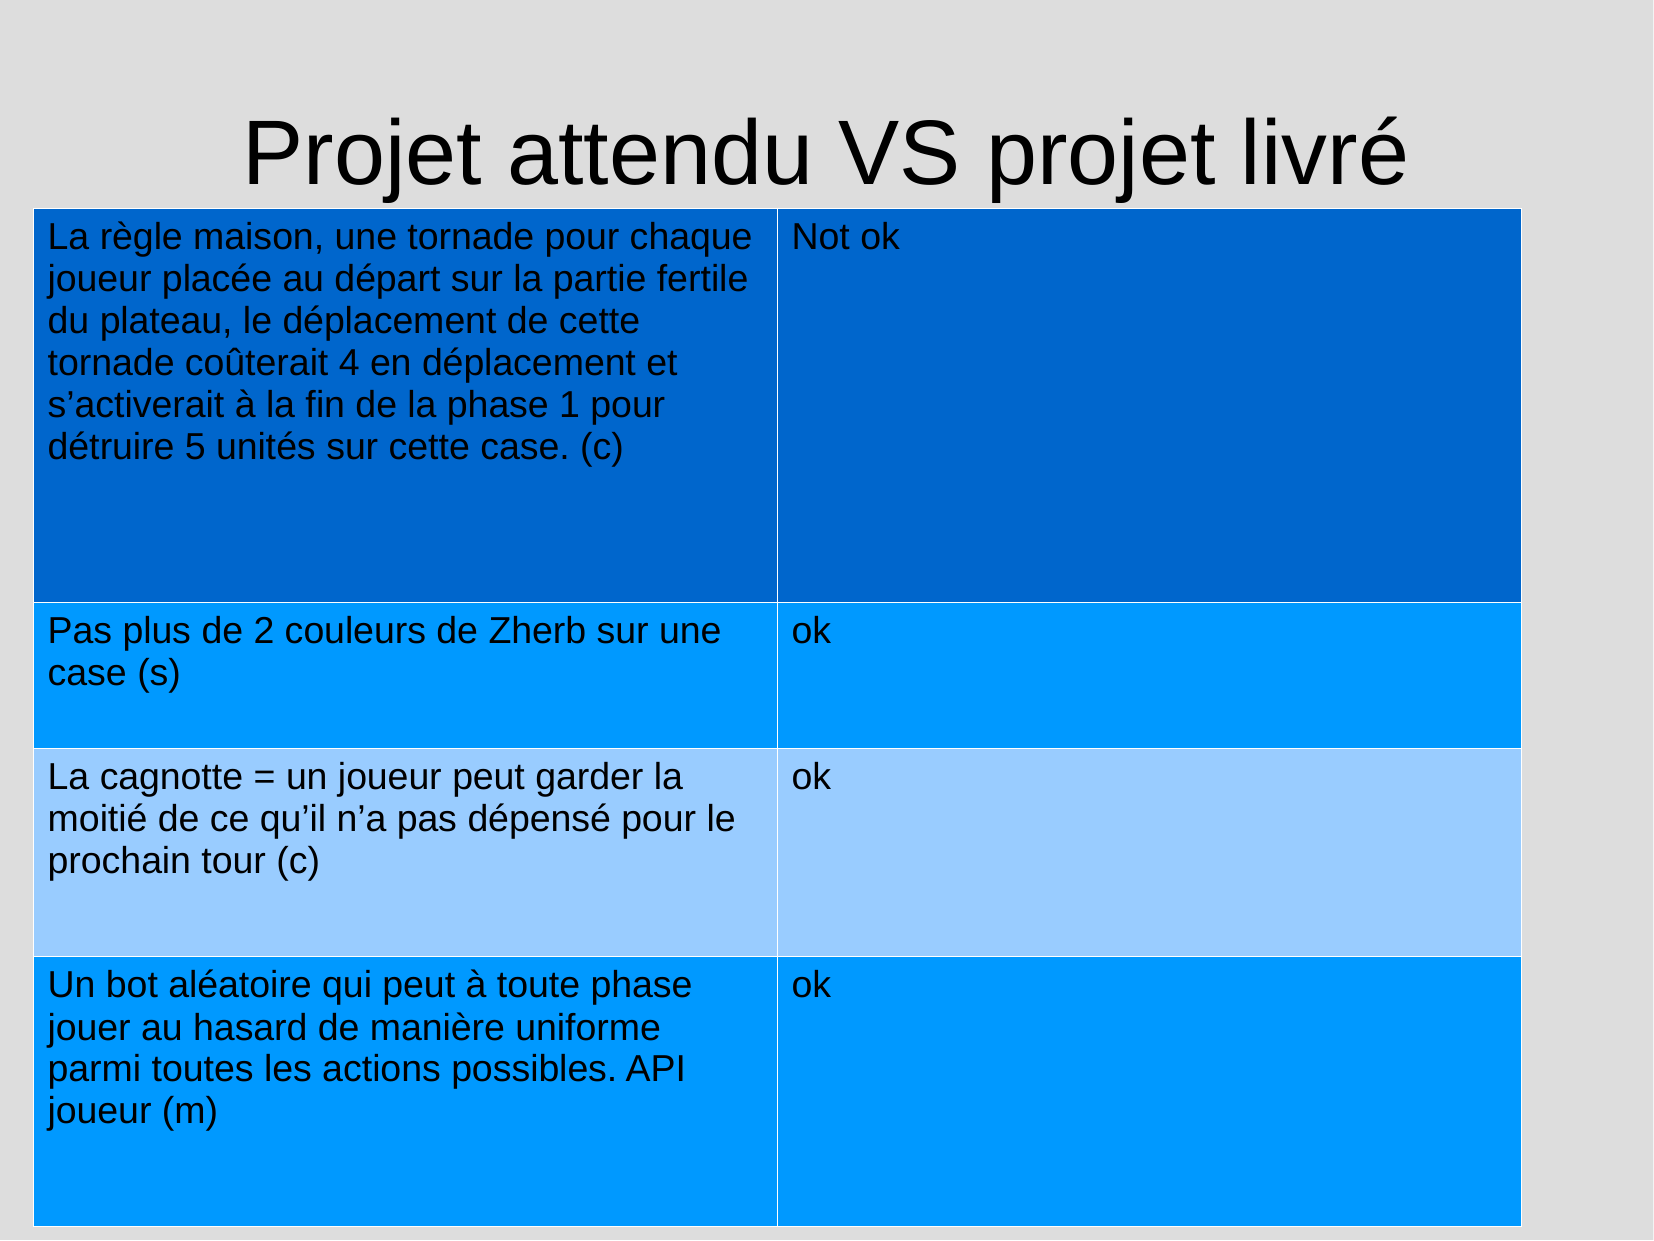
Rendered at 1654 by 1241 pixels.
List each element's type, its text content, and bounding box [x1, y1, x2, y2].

table_header Not ok [778, 209, 1521, 602]
table_cell Pas plus de 2 couleurs de Zherb sur une case (s) [34, 603, 777, 748]
table_cell Un bot aléatoire qui peut à toute phase jouer au hasard de manière uniforme parmi toutes les actions possibles. API joueur (m) [34, 957, 777, 1226]
title Projet attendu VS projet livré [82, 49, 1571, 257]
table_cell ok [778, 603, 1521, 748]
table_cell ok [778, 957, 1521, 1226]
table_header La règle maison, une tornade pour chaque joueur placée au départ sur la partie fertile du plateau, le déplacement de cette tornade coûterait 4 en déplacement et s’activerait à la fin de la phase 1 pour détruire 5 unités sur cette case. (c) [34, 209, 777, 602]
table_cell ok [778, 749, 1521, 956]
table_cell La cagnotte = un joueur peut garder la moitié de ce qu’il n’a pas dépensé pour le prochain tour (c) [34, 749, 777, 956]
